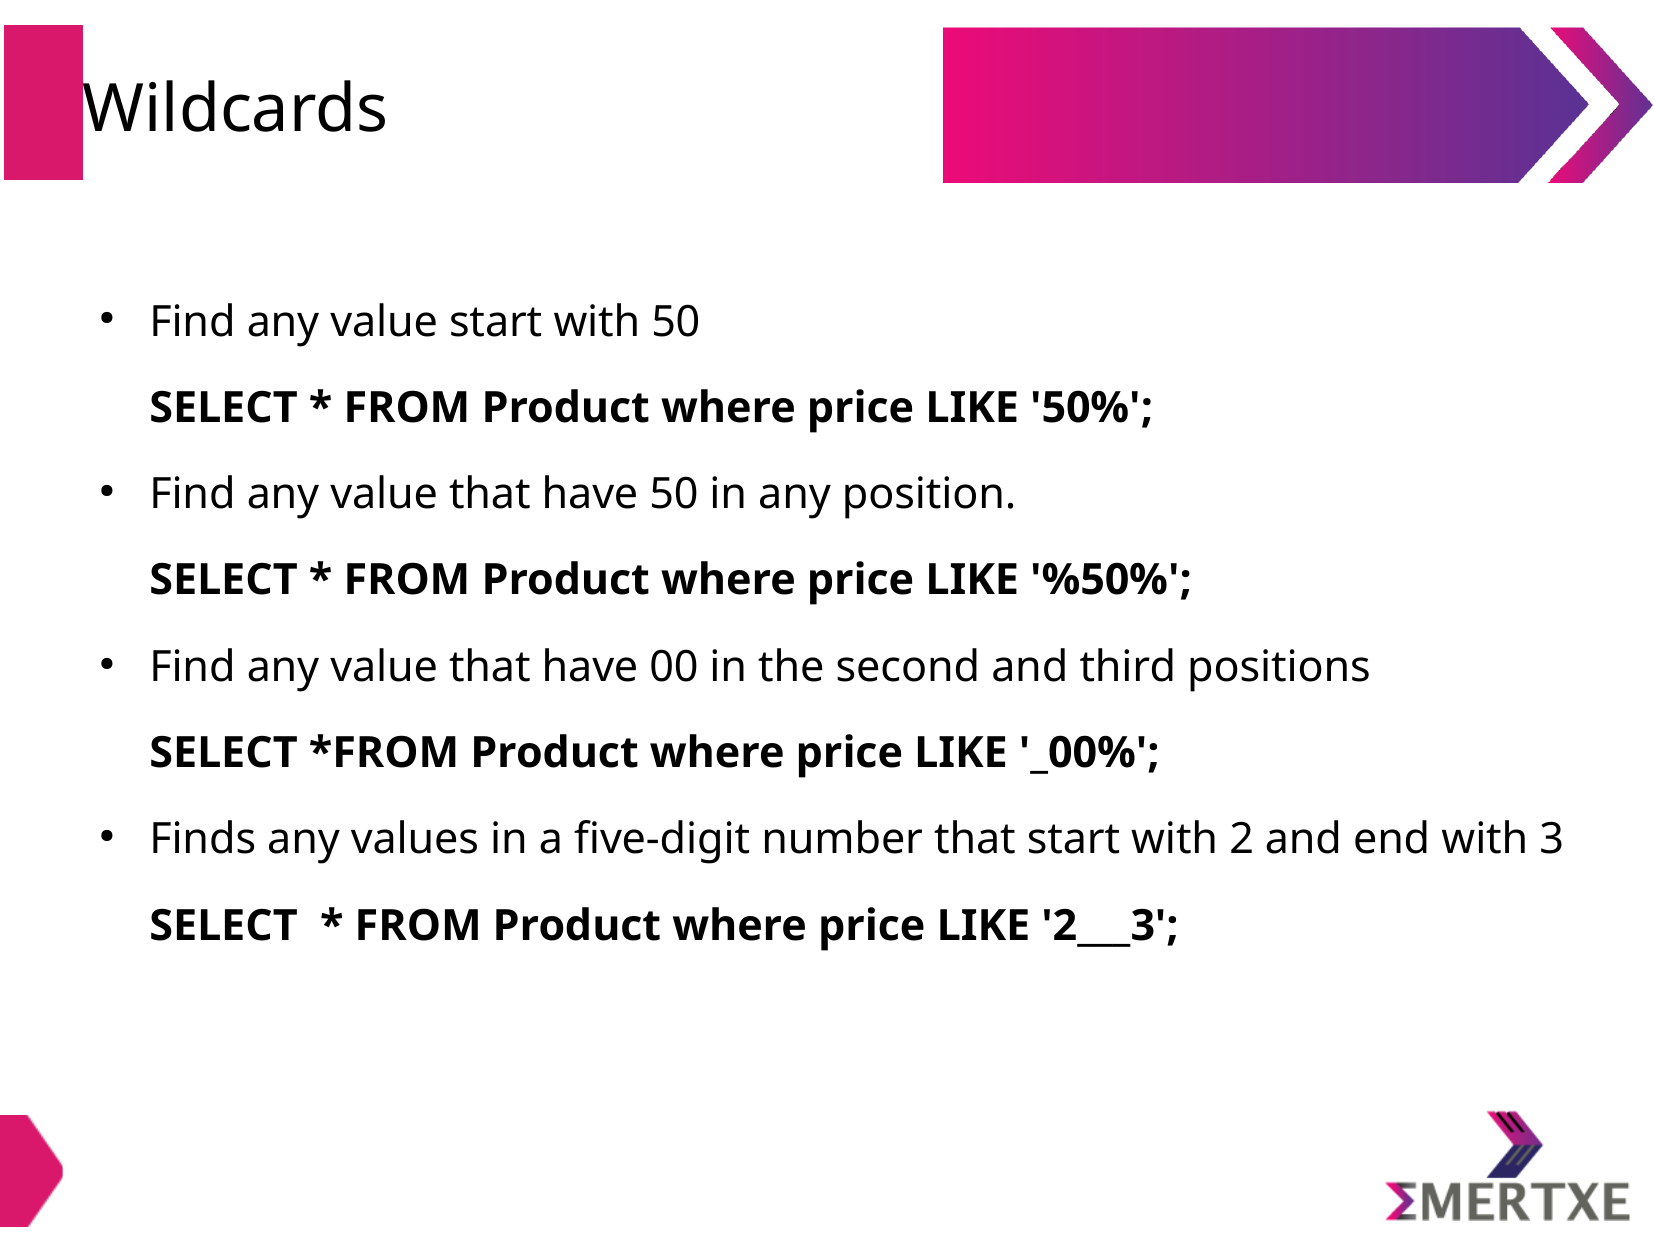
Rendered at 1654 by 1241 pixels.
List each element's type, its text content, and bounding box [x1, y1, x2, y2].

list Find any value start with 50 SELECT * FROM Product where price LIKE '50%'; Find any value that have 50 in any position. SELECT * FROM Product where price LIKE '%50%'; Find any value that have 00 in the second and third positions SELECT *FROM Product where price LIKE '_00%'; Finds any values in a five-digit number that start with 2 and end with 3 SELECT * FROM Product where price LIKE '2___3'; [82, 290, 1571, 1010]
picture [1385, 1107, 1631, 1221]
picture [1571, 27, 1653, 183]
title Wildcards [82, 2, 1571, 210]
